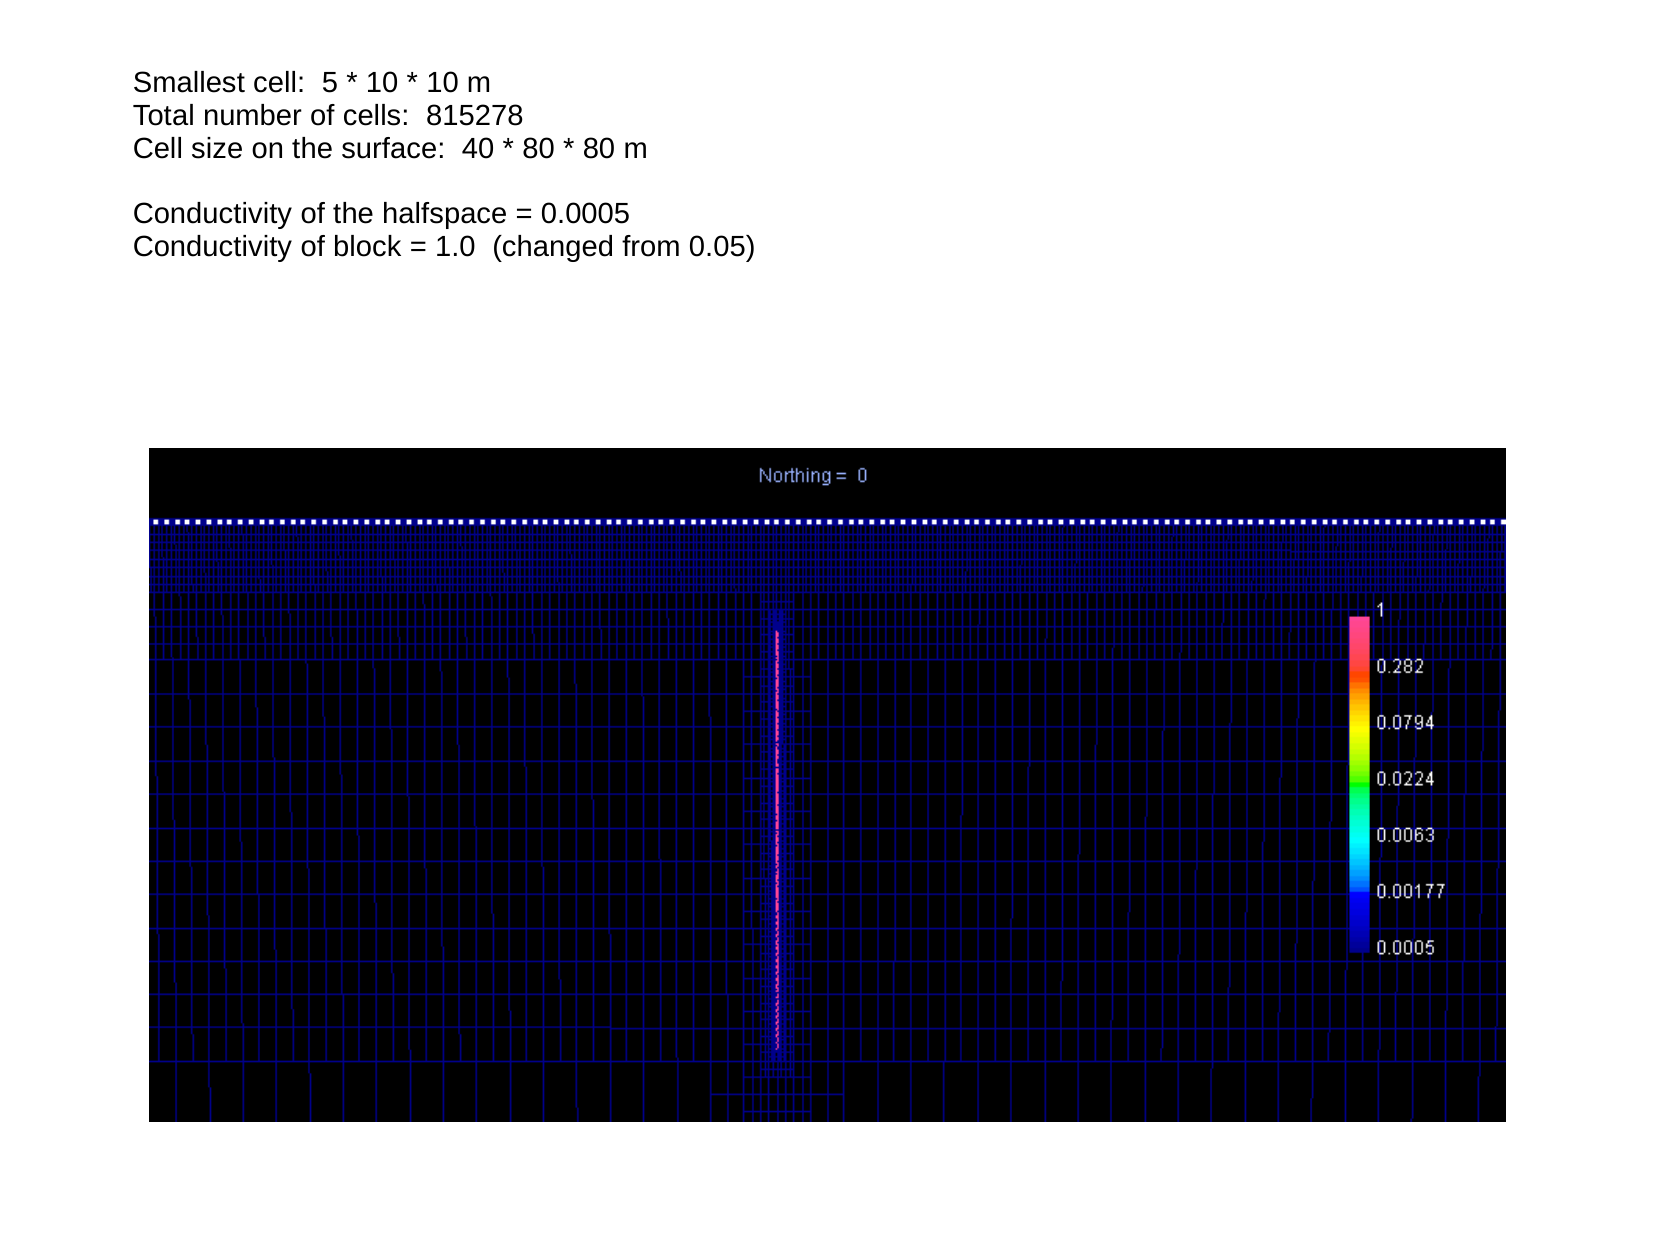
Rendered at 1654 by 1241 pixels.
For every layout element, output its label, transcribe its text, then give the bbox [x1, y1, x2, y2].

text_box Smallest cell: 5 * 10 * 10 m Total number of cells: 815278 Cell size on the surface: 40 * 80 * 80 m Conductivity of the halfspace = 0.0005 Conductivity of block = 1.0 (changed from 0.05) [118, 59, 772, 268]
picture [149, 448, 1506, 1123]
